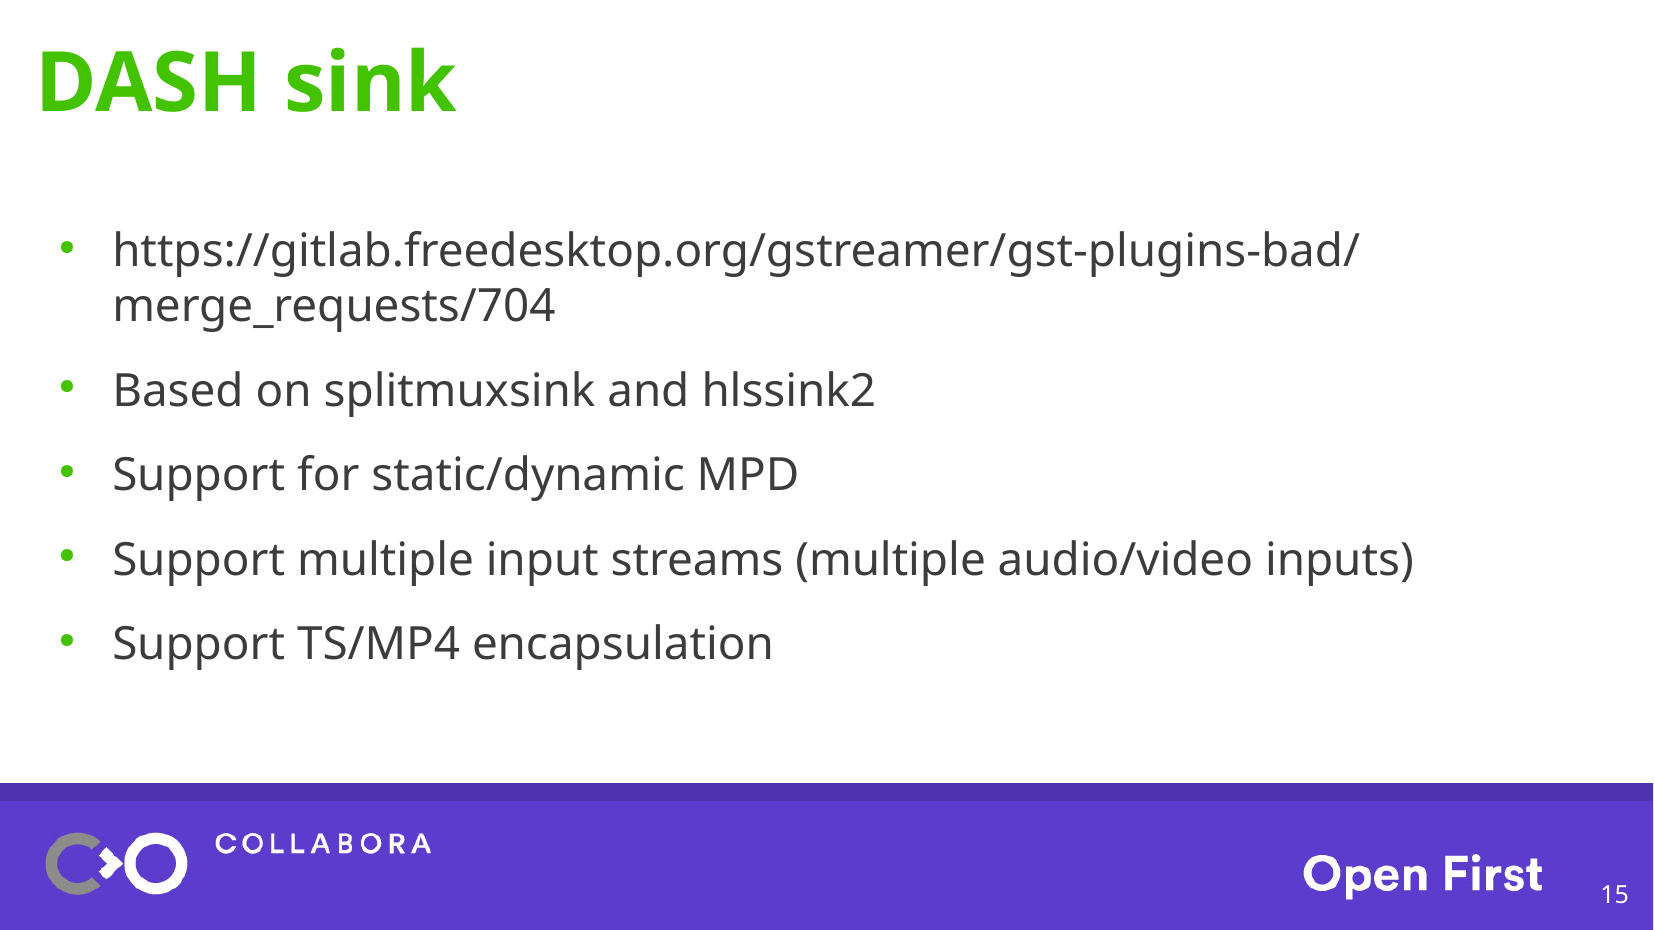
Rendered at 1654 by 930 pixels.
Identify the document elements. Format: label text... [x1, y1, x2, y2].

list https://gitlab.freedesktop.org/gstreamer/gst-plugins-bad/merge_requests/704 Based on splitmuxsink and hlssink2 Support for static/dynamic MPD Support multiple input streams (multiple audio/video inputs) Support TS/MP4 encapsulation [41, 220, 1613, 586]
title DASH sink [35, 28, 1608, 192]
picture [0, 0, 1654, 930]
